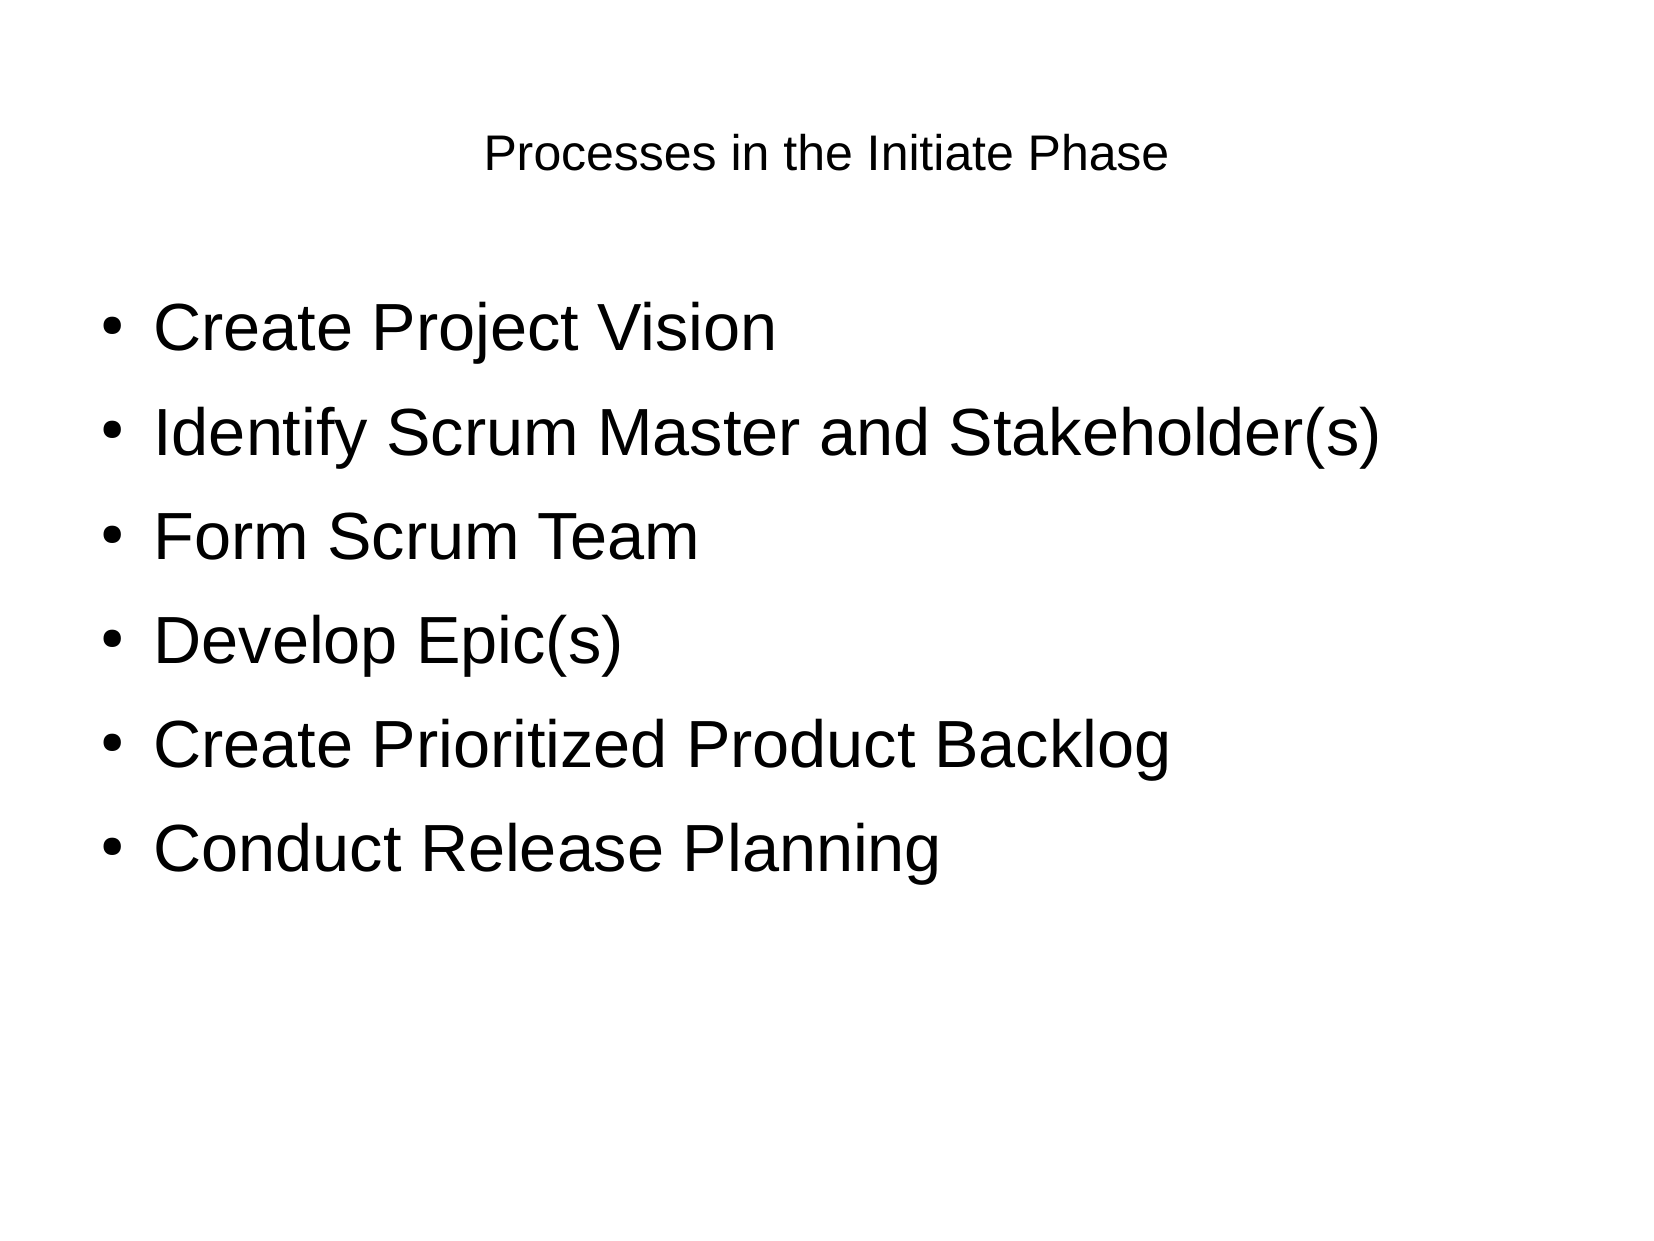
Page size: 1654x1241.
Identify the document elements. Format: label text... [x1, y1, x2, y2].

title Processes in the Initiate Phase [82, 49, 1571, 257]
list Create Project Vision Identify Scrum Master and Stakeholder(s) Form Scrum Team Develop Epic(s) Create Prioritized Product Backlog Conduct Release Planning [82, 290, 1571, 1109]
